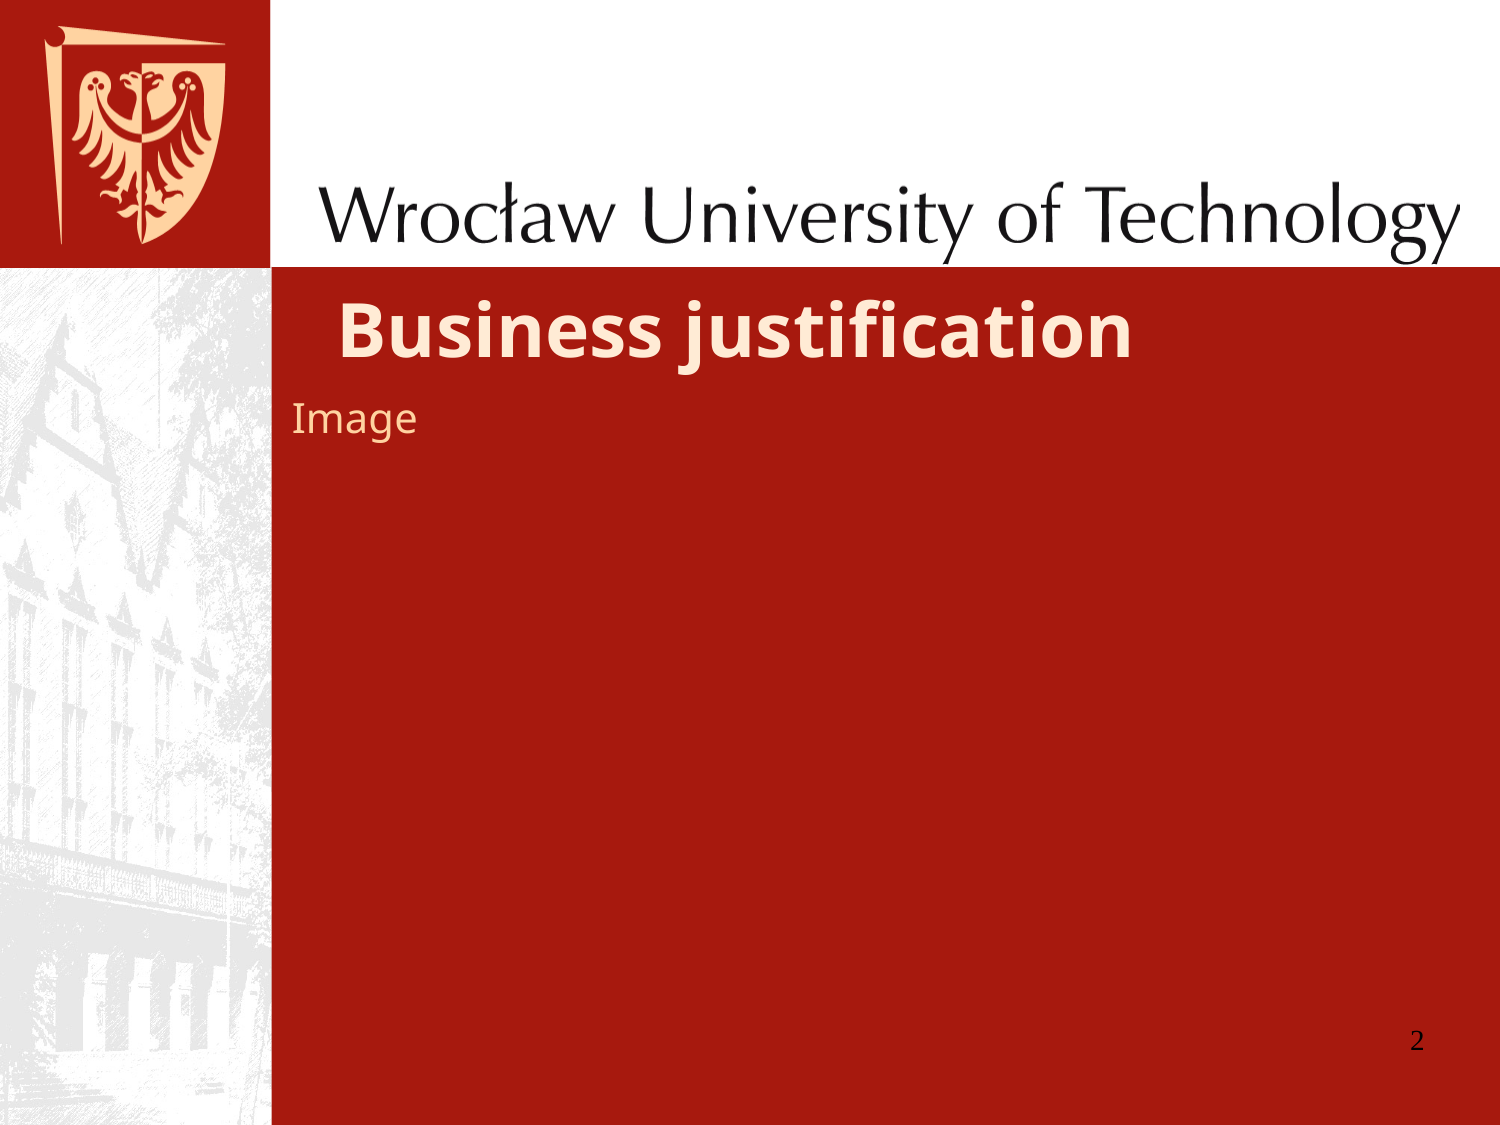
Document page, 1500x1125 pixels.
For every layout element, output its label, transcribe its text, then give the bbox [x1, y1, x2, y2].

list Image [291, 392, 1456, 1096]
title Business justification [154, 206, 1318, 539]
picture [0, 0, 1460, 1125]
